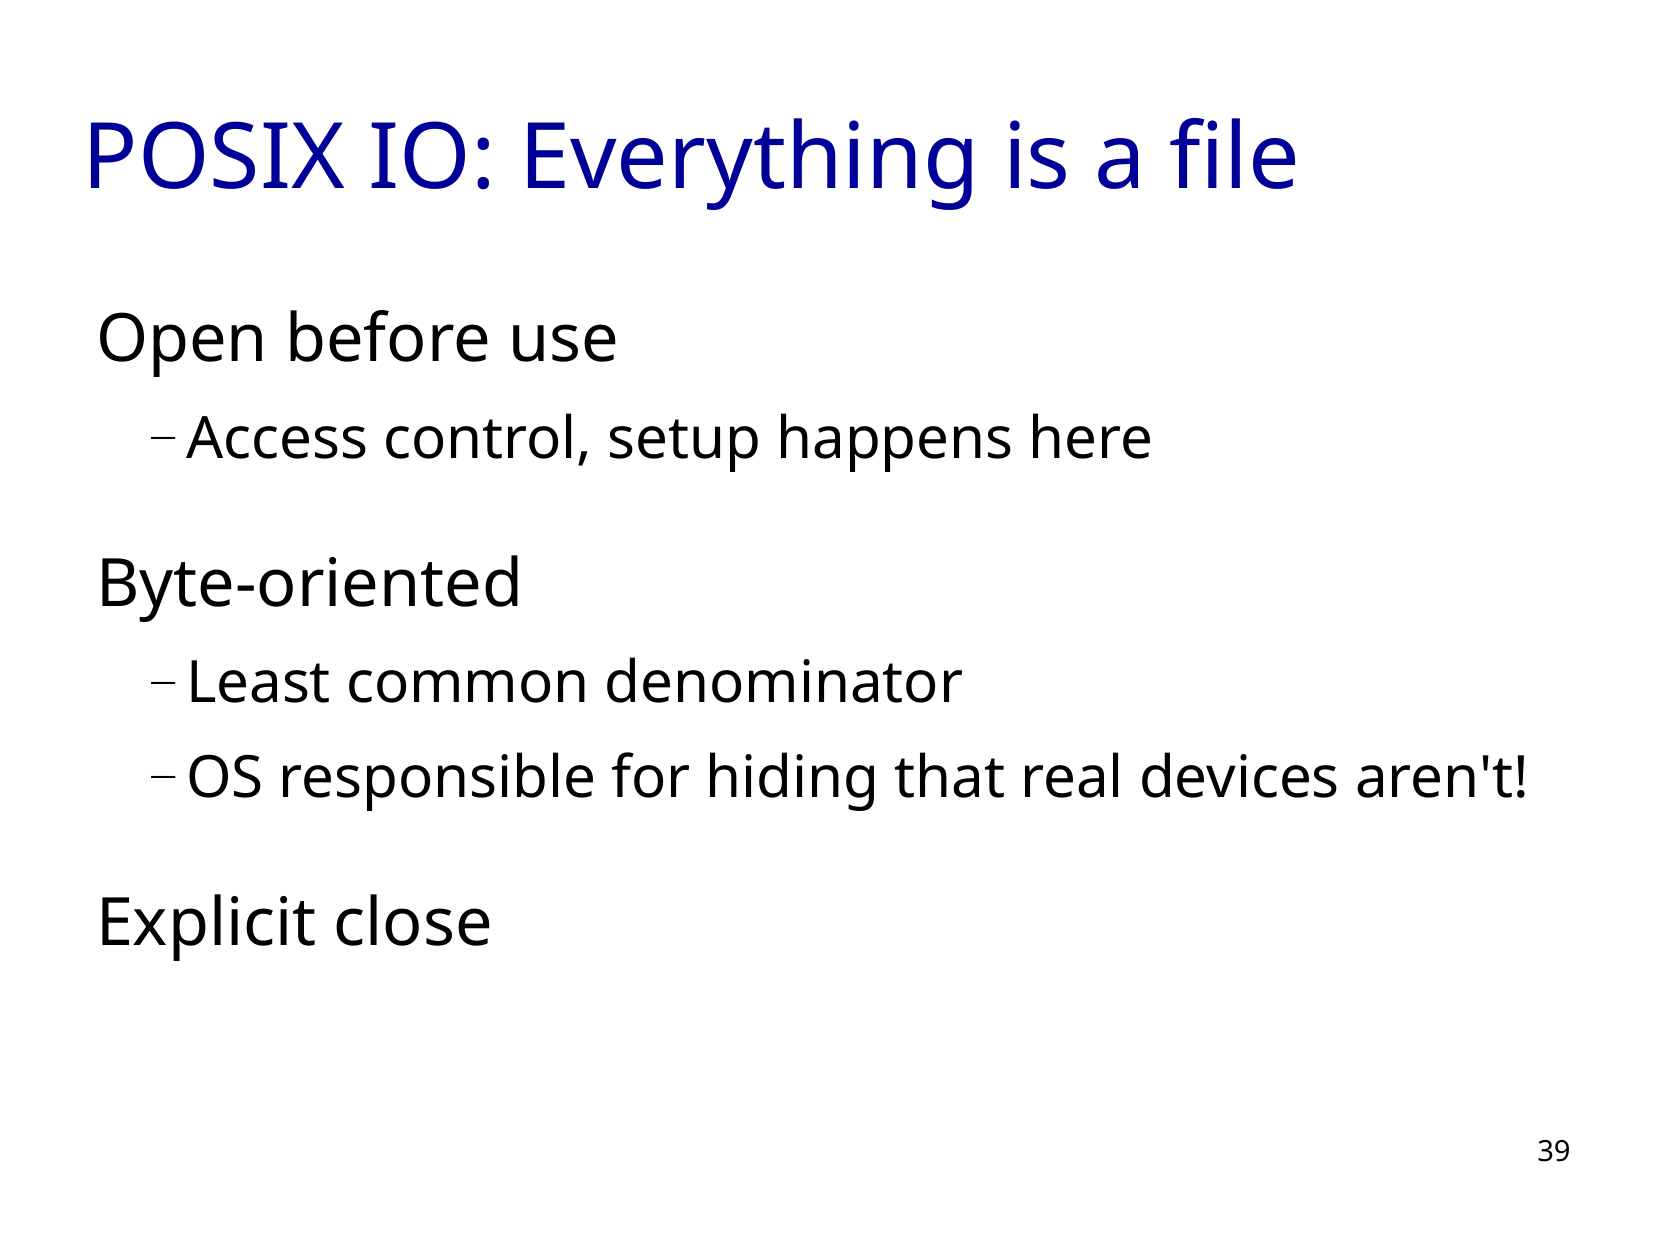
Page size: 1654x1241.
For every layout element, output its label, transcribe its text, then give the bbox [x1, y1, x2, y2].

title POSIX IO: Everything is a file [82, 49, 1571, 257]
list Open before use Access control, setup happens here Byte-oriented Least common denominator OS responsible for hiding that real devices aren't! Explicit close [60, 290, 1571, 1096]
